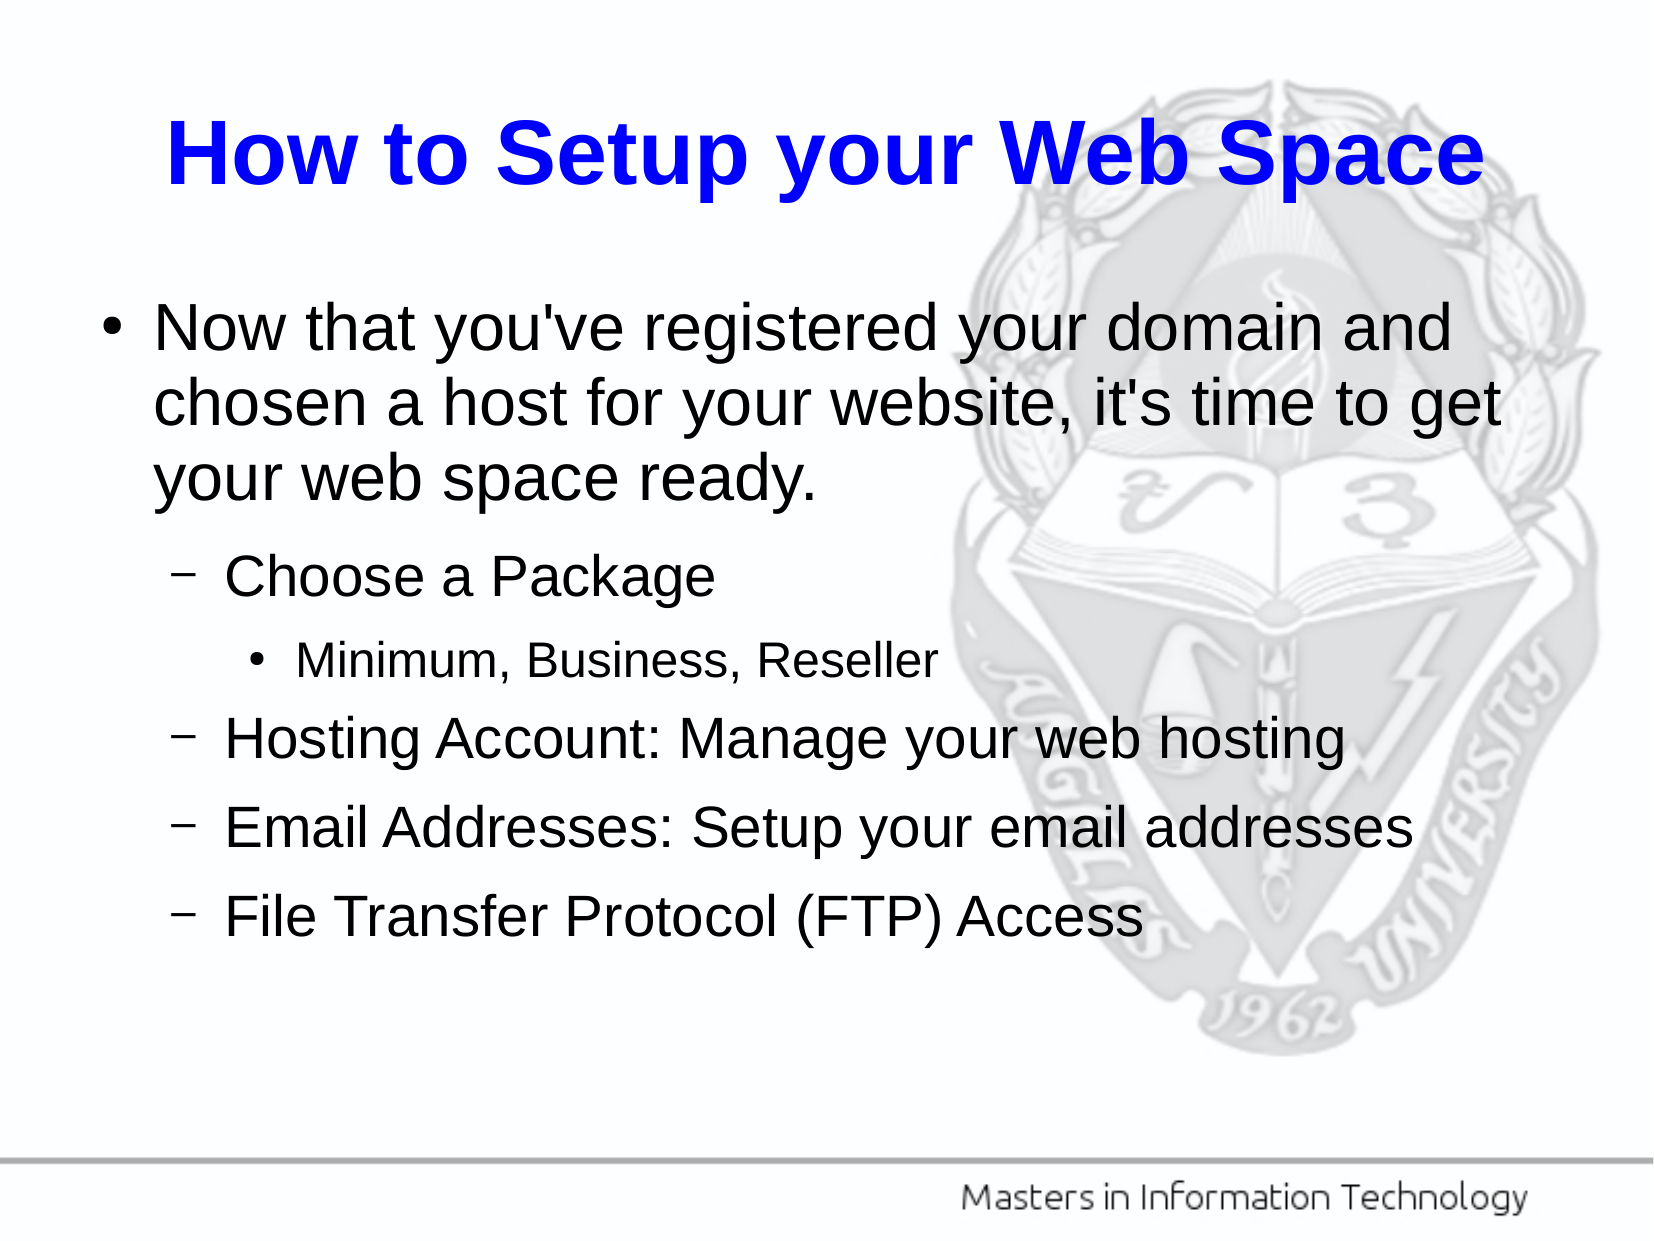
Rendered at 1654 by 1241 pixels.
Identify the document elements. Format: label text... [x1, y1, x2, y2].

list Now that you've registered your domain and chosen a host for your website, it's time to get your web space ready. Choose a Package Minimum, Business, Reseller Hosting Account: Manage your web hosting Email Addresses: Setup your email addresses File Transfer Protocol (FTP) Access [82, 290, 1571, 1010]
picture [0, 0, 1654, 1241]
title How to Setup your Web Space [82, 49, 1571, 257]
